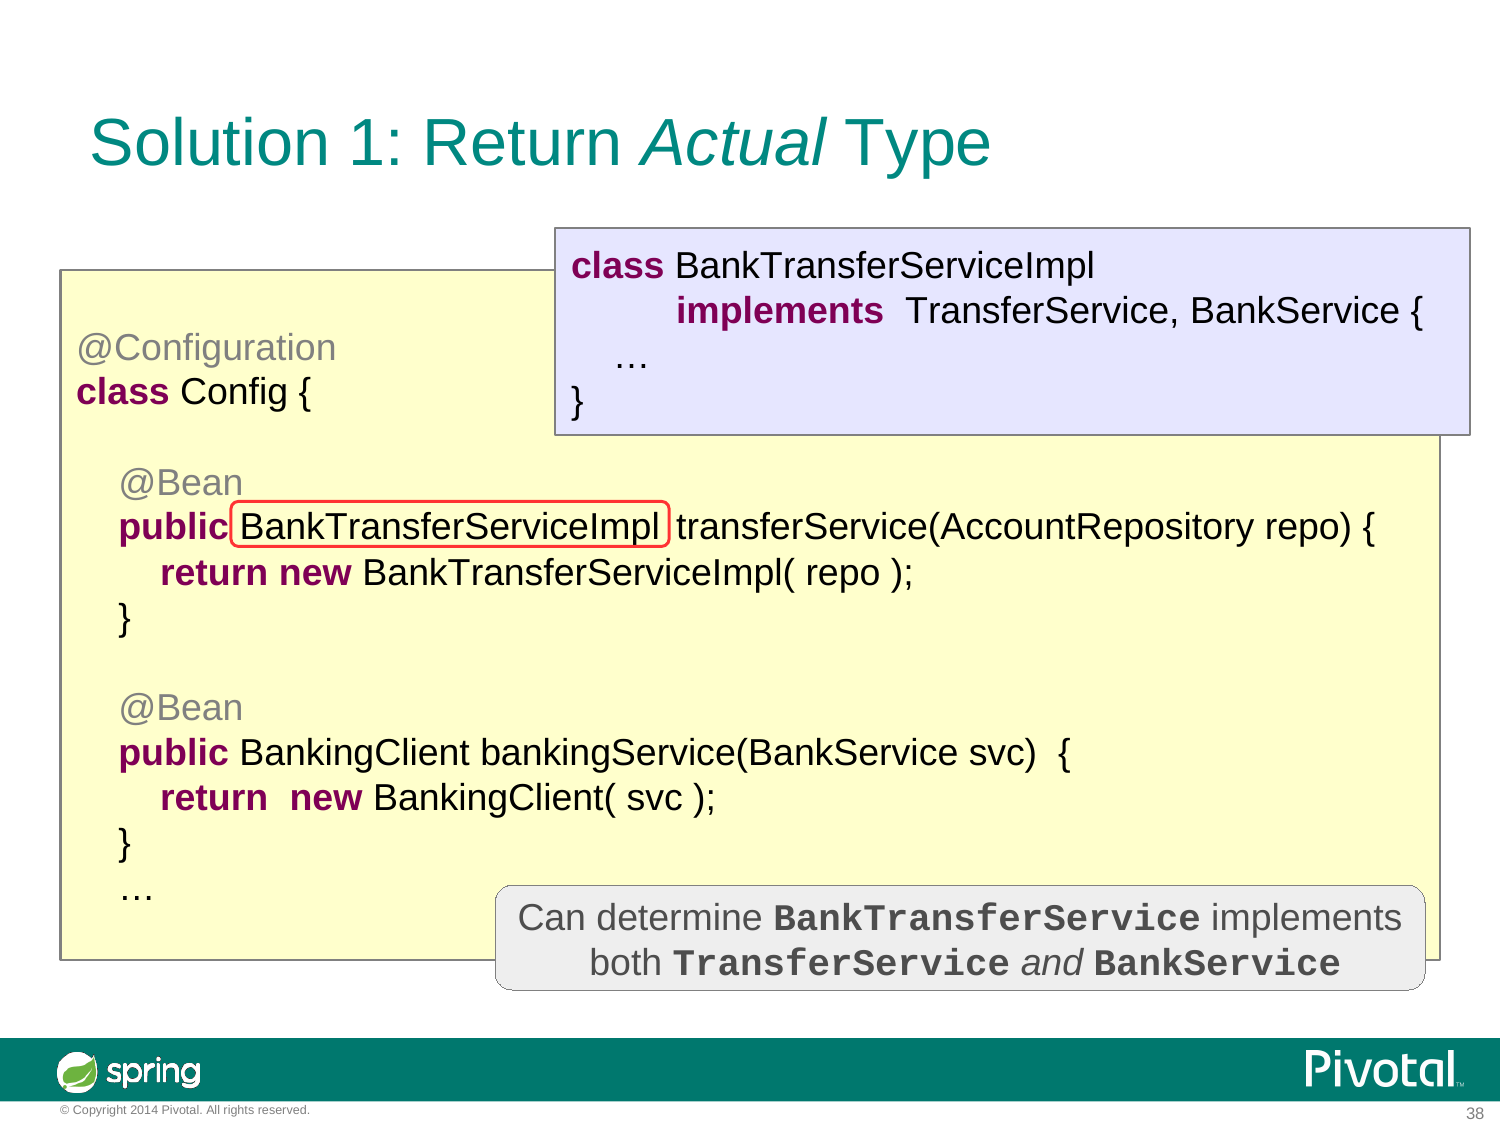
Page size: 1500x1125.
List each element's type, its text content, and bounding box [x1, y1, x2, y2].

text_box class BankTransferServiceImpl implements TransferService, BankService { … } [555, 227, 1471, 436]
picture [1306, 1050, 1464, 1087]
picture [32, 1041, 210, 1103]
text_box Can determine BankTransferService implements both TransferService and BankService [495, 885, 1426, 991]
title Solution 1: Return Actual Type [75, 45, 1426, 233]
text_box @Configuration class Config { @Bean public BankTransferServiceImpl transferService(AccountRepository repo) { return new BankTransferServiceImpl( repo ); } @Bean public BankingClient bankingService(BankService svc) { return new BankingClient( svc ); } … [60, 270, 1440, 961]
